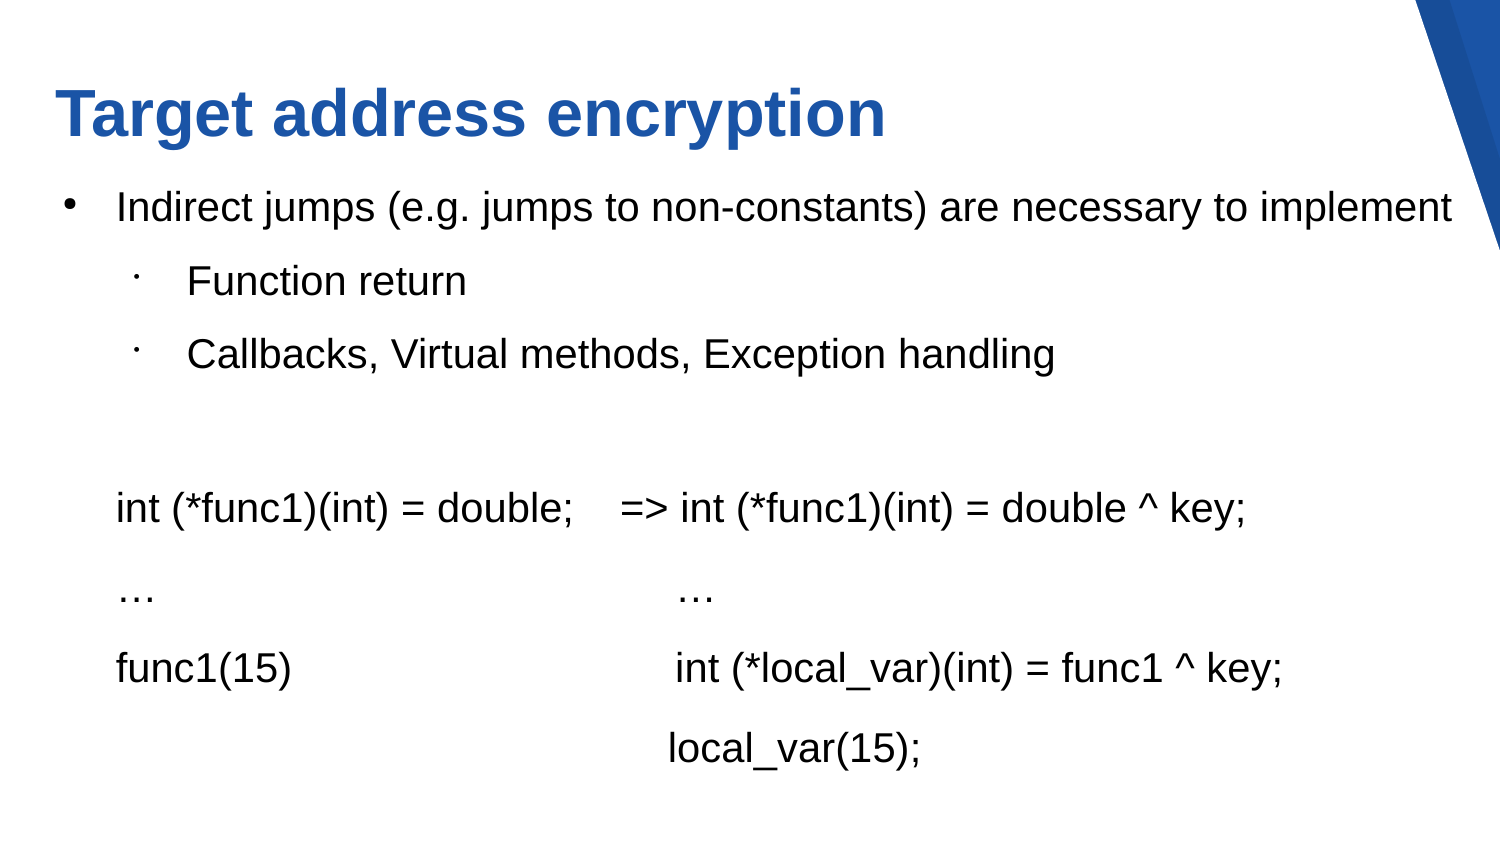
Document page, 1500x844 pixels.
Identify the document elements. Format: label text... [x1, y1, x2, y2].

title Target address encryption [40, 97, 1306, 166]
list Indirect jumps (e.g. jumps to non-constants) are necessary to implement Function return Callbacks, Virtual methods, Exception handling int (*func1)(int) = double; => int (*func1)(int) = double ^ key; … … func1(15) int (*local_var)(int) = func1 ^ key; local_var(15); [30, 165, 1486, 691]
